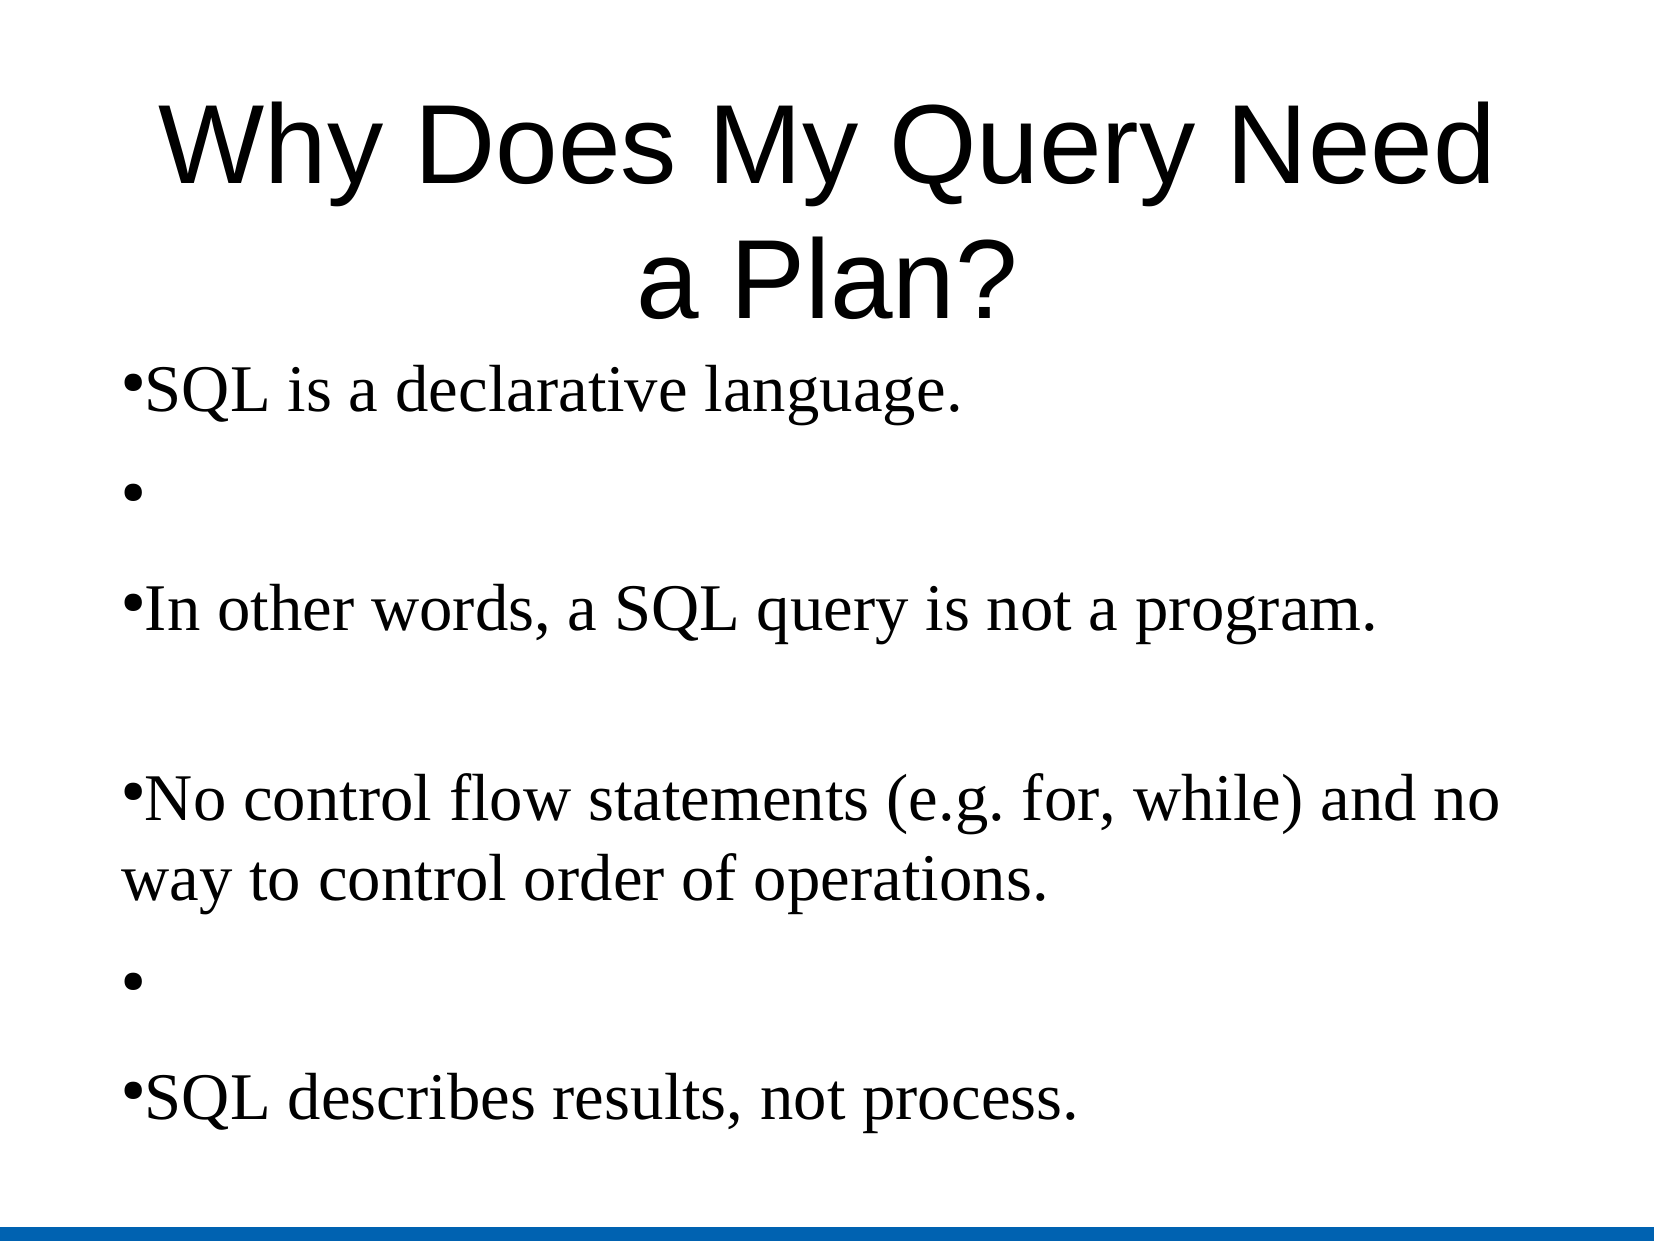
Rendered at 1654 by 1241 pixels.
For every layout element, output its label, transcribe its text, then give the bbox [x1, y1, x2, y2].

title Why Does My Query Need a Plan? [121, 66, 1533, 344]
list SQL is a declarative language. In other words, a SQL query is not a program. No control flow statements (e.g. for, while) and no way to control order of operations. SQL describes results, not process. [121, 344, 1533, 1220]
